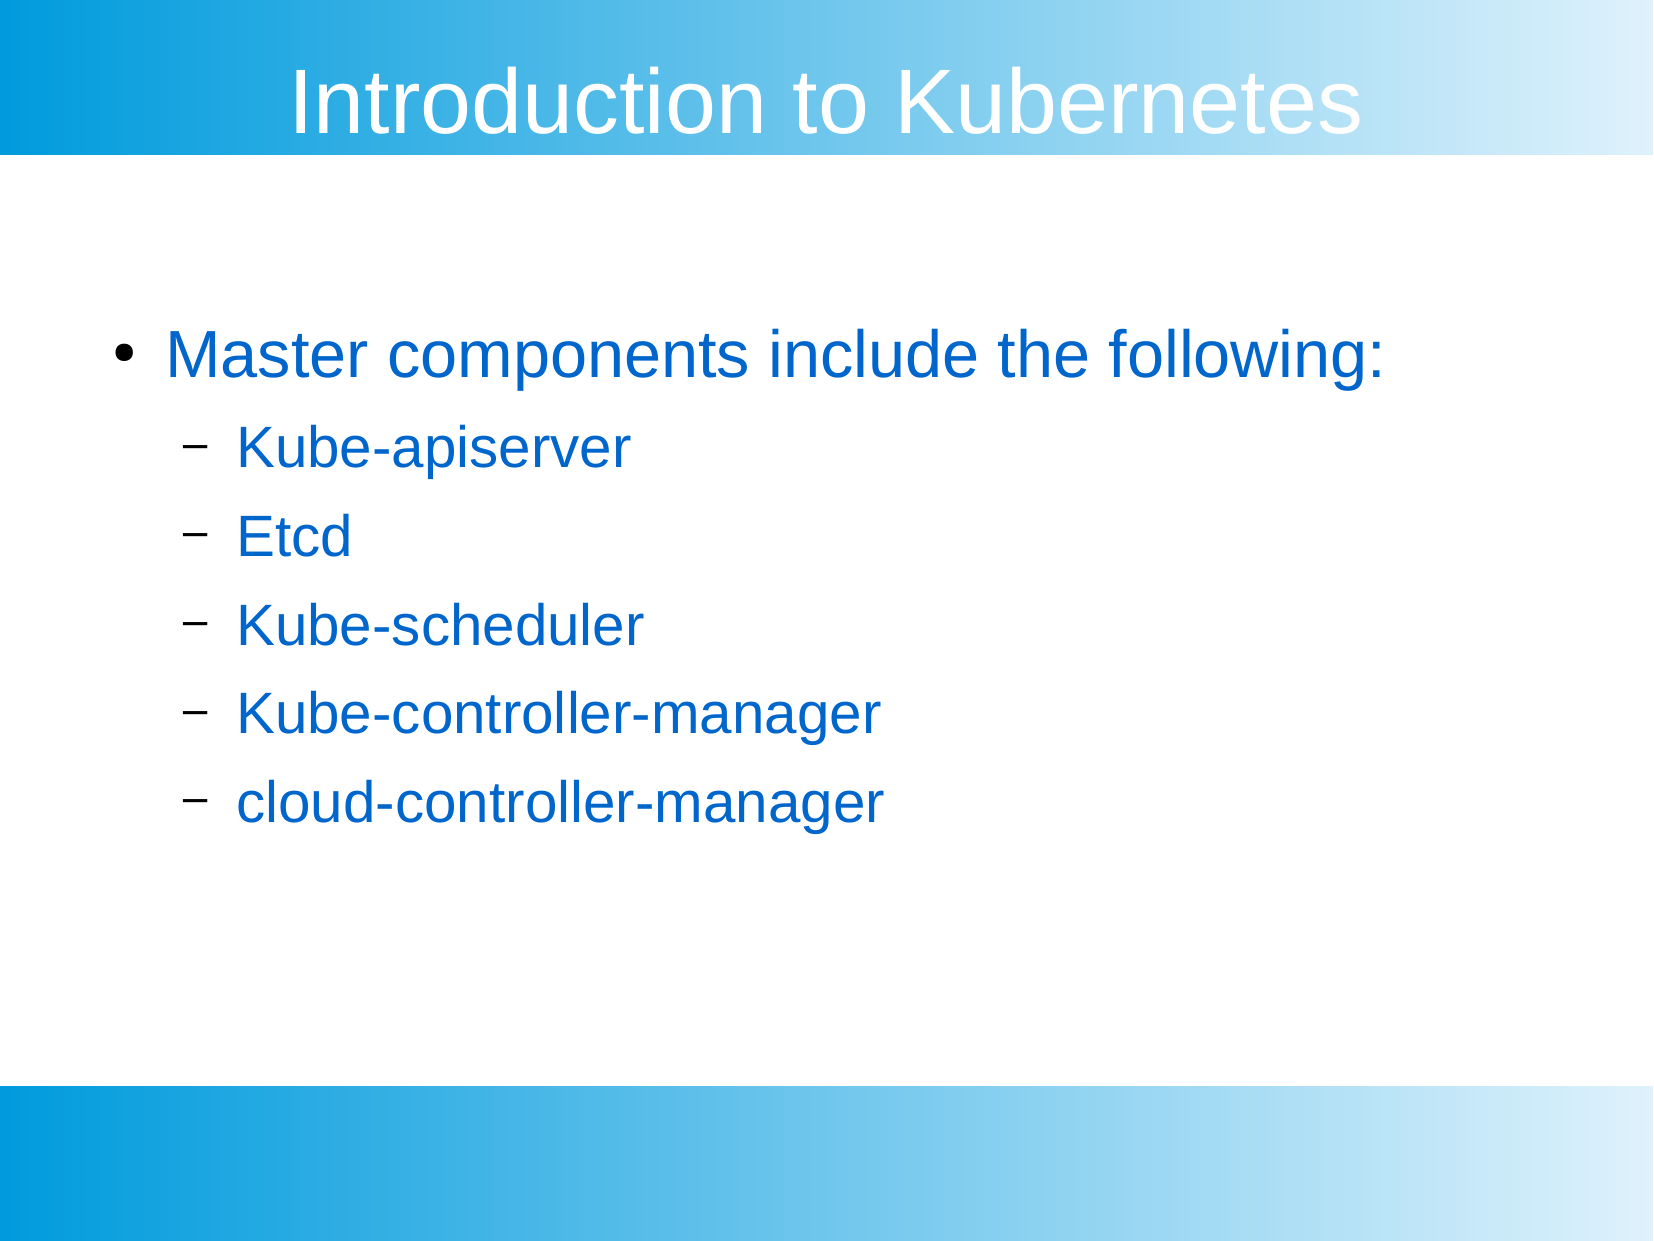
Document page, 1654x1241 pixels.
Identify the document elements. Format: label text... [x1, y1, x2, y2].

title Introduction to Kubernetes [82, 49, 1571, 155]
list Master components include the following: Kube-apiserver Etcd Kube-scheduler Kube-controller-manager cloud-controller-manager [94, 212, 1583, 932]
